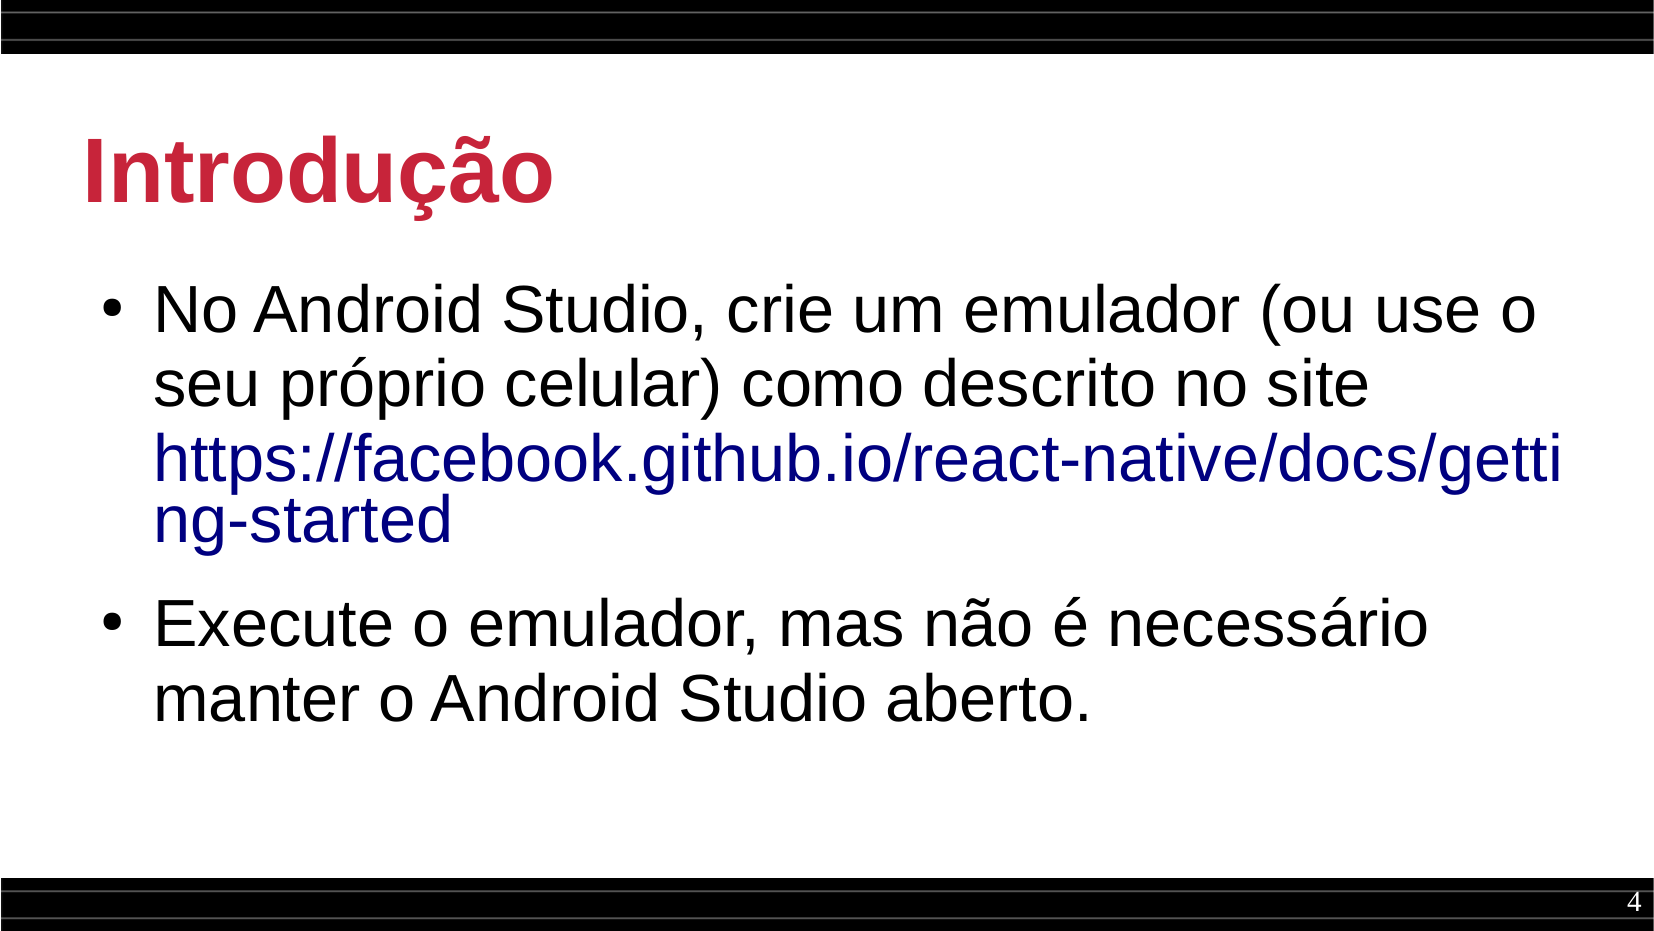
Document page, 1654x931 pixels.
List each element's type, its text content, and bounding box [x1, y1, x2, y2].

list No Android Studio, crie um emulador (ou use o seu próprio celular) como descrito no site https://facebook.github.io/react-native/docs/getting-started Execute o emulador, mas não é necessário manter o Android Studio aberto. [82, 271, 1571, 758]
picture [1, 0, 1654, 54]
title Introdução [82, 92, 1571, 249]
picture [1, 878, 1654, 931]
